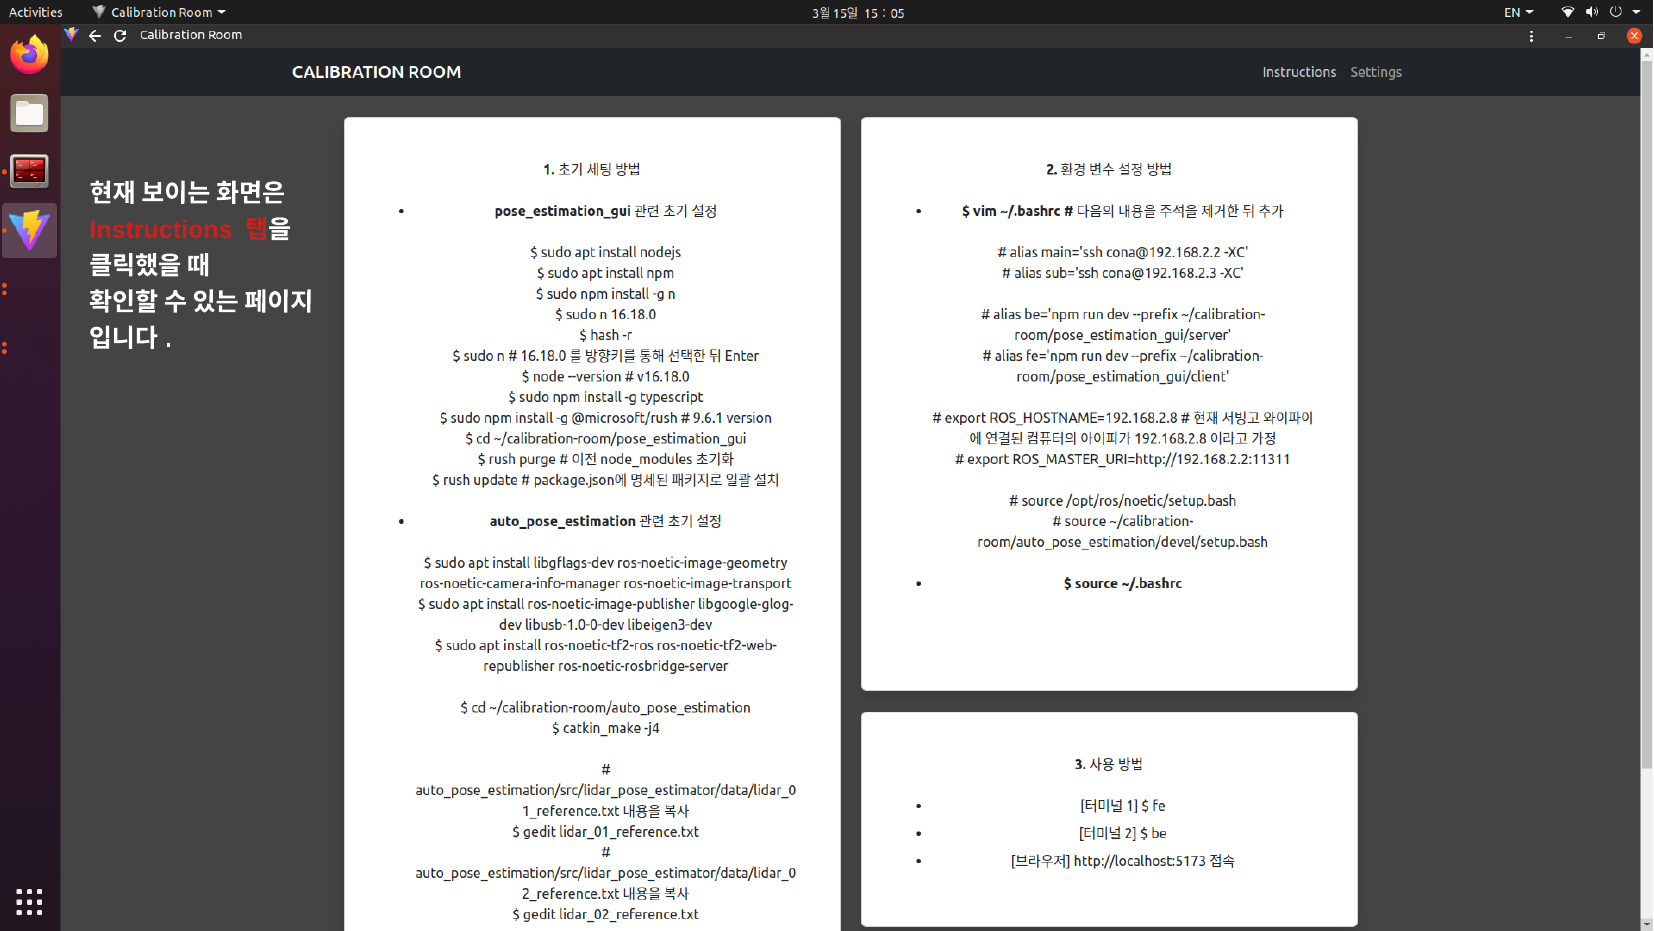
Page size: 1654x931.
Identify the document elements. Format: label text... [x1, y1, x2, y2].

picture [0, 0, 1653, 931]
text_box 현재 보이는 화면은 Instructions 탭을 클릭했을 때 확인할 수 있는 페이지 입니다. [73, 151, 376, 376]
